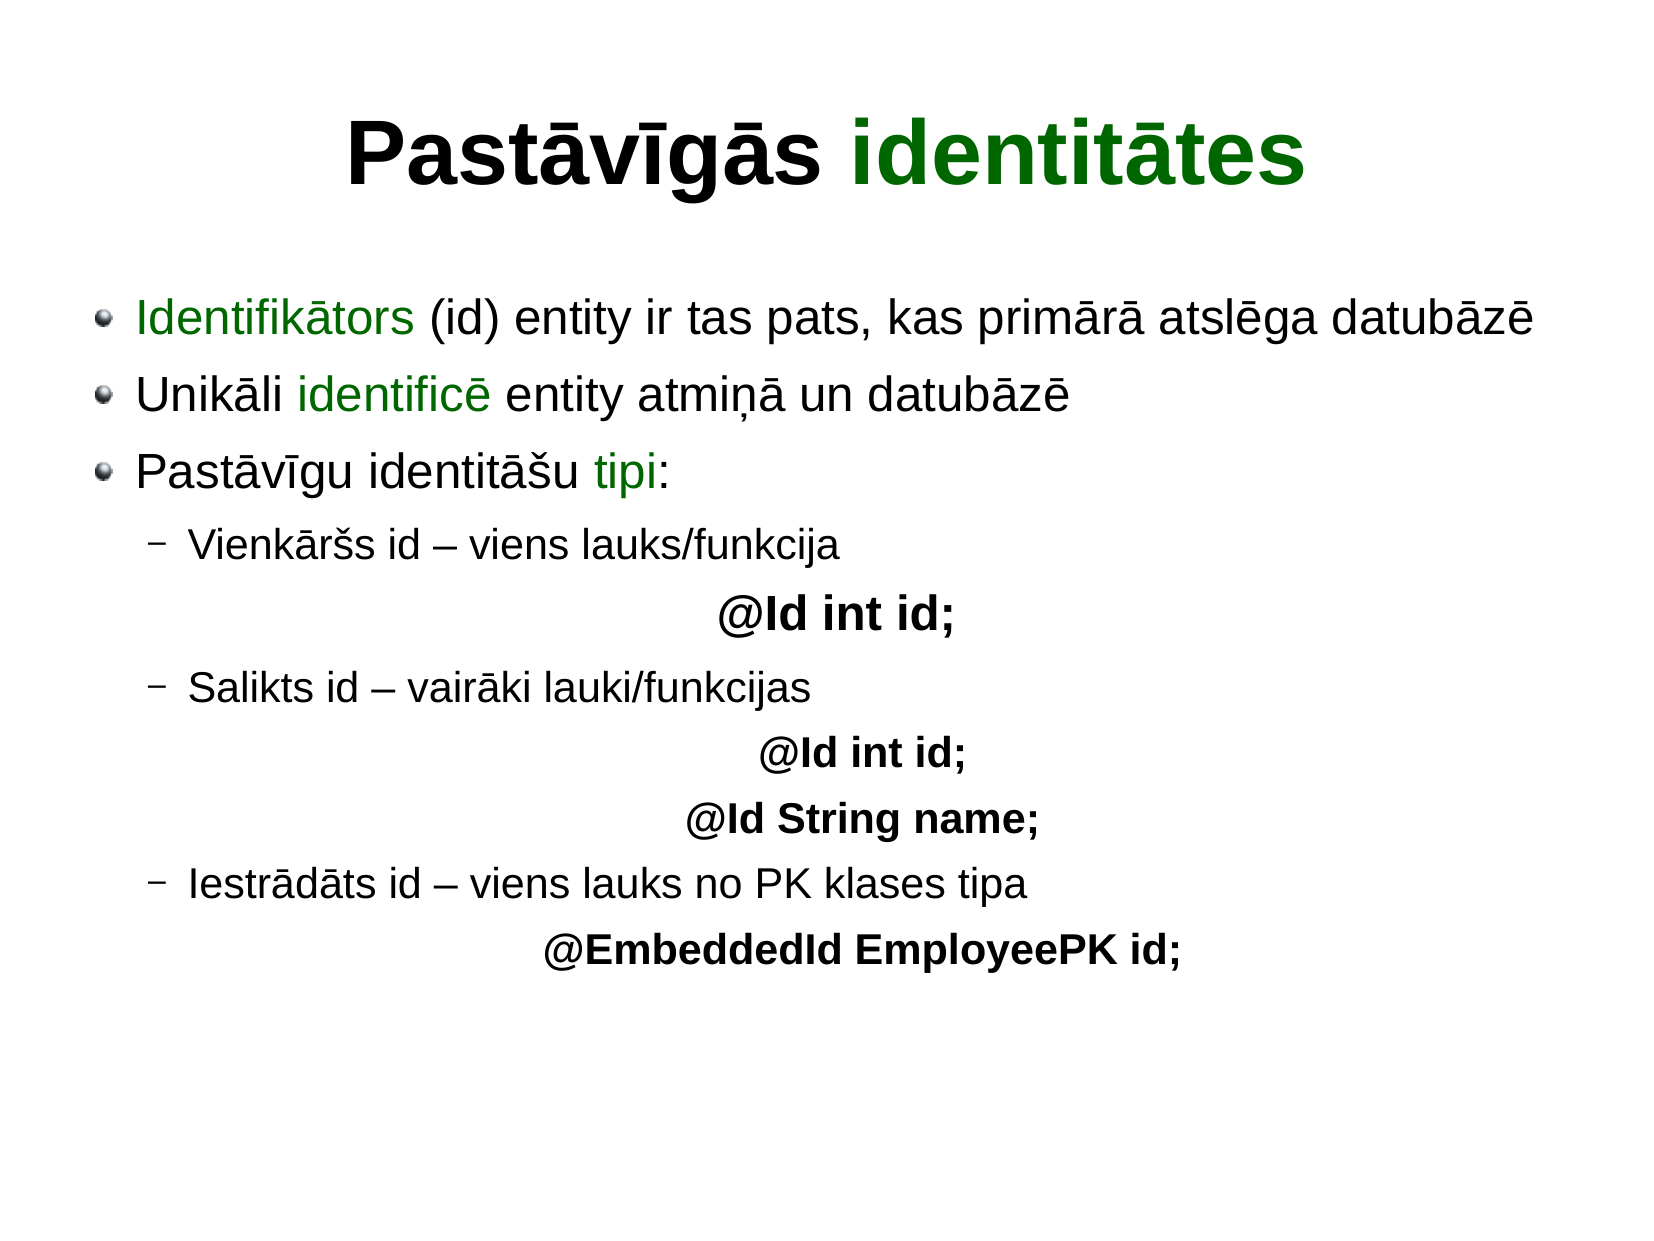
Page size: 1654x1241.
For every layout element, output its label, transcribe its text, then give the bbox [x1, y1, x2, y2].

title Pastāvīgās identitātes [82, 49, 1571, 257]
list Identifikātors (id) entity ir tas pats, kas primārā atslēga datubāzē Unikāli identificē entity atmiņā un datubāzē Pastāvīgu identitāšu tipi: Vienkāršs id – viens lauks/funkcija @Id int id; Salikts id – vairāki lauki/funkcijas @Id int id; @Id String name; Iestrādāts id – viens lauks no PK klases tipa @EmbeddedId EmployeePK id; [82, 290, 1538, 1010]
